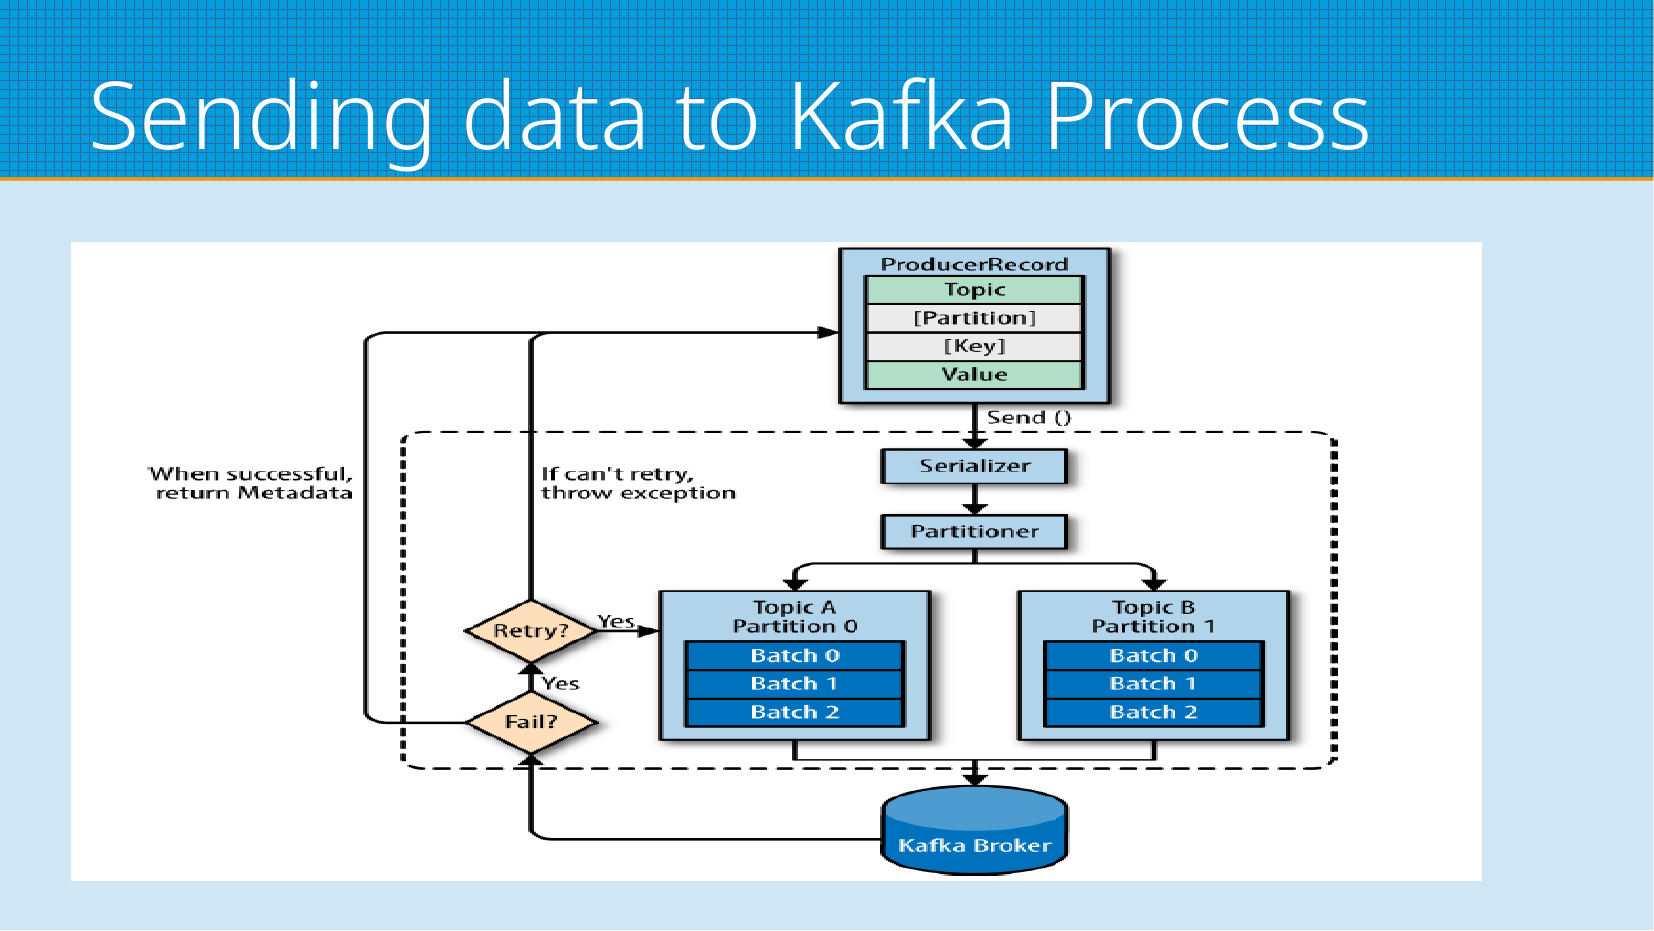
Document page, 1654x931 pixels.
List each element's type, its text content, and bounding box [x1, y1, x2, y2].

picture [71, 242, 1482, 881]
title Sending data to Kafka Process [88, 14, 1565, 178]
